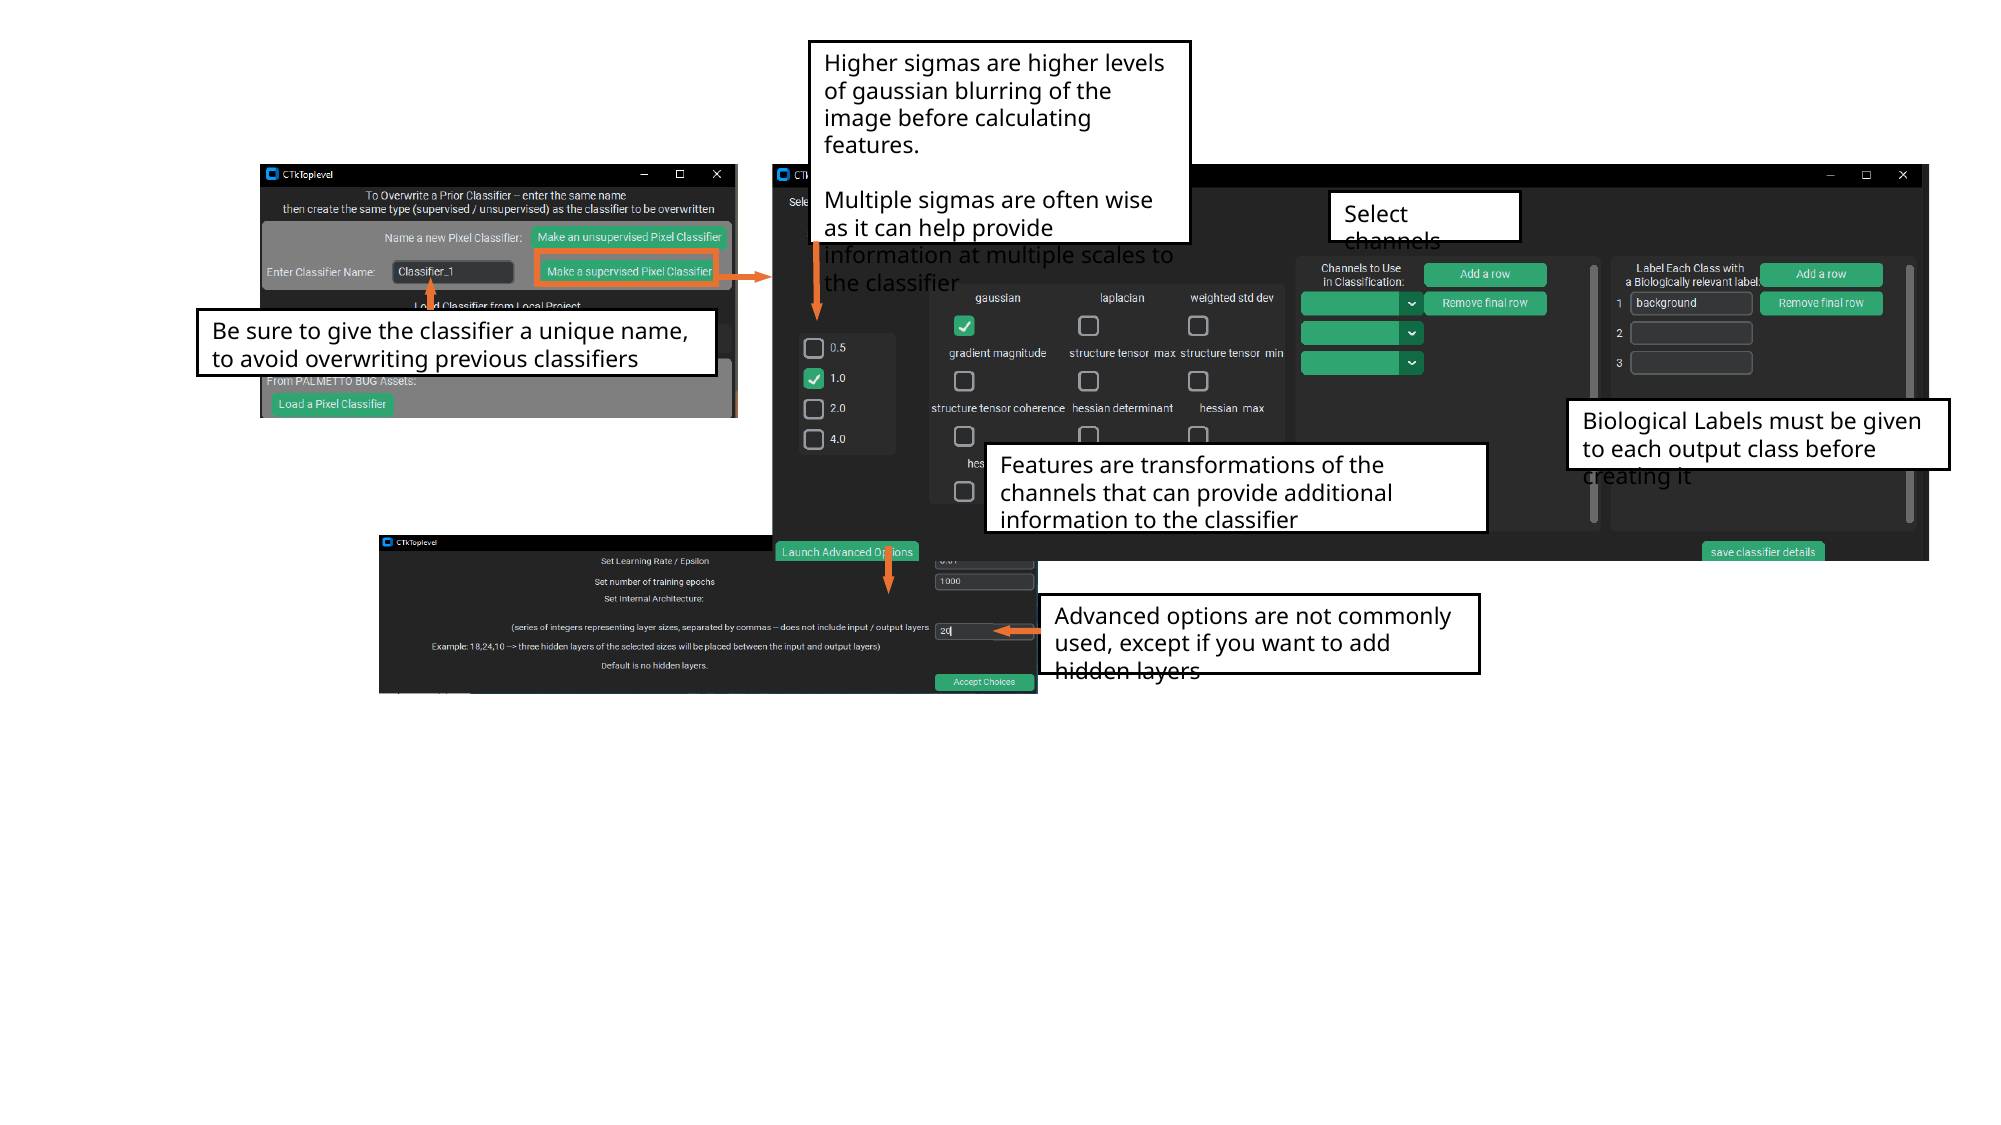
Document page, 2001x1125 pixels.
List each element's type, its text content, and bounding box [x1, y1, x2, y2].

picture [540, 254, 713, 281]
text_box Higher sigmas are higher levels of gaussian blurring of the image before calculating features. Multiple sigmas are often wise as it can help provide information at multiple scales to the classifier [809, 41, 1191, 244]
text_box Biological Labels must be given to each output class before creating it [1568, 399, 1949, 470]
text_box Advanced options are not commonly used, except if you want to add hidden layers [1040, 594, 1480, 674]
picture [379, 164, 1930, 694]
text_box Be sure to give the classifier a unique name, to avoid overwriting previous classifiers [197, 310, 716, 376]
text_box Select channels [1329, 192, 1521, 241]
picture [260, 164, 738, 418]
text_box Features are transformations of the channels that can provide additional information to the classifier [985, 443, 1488, 532]
